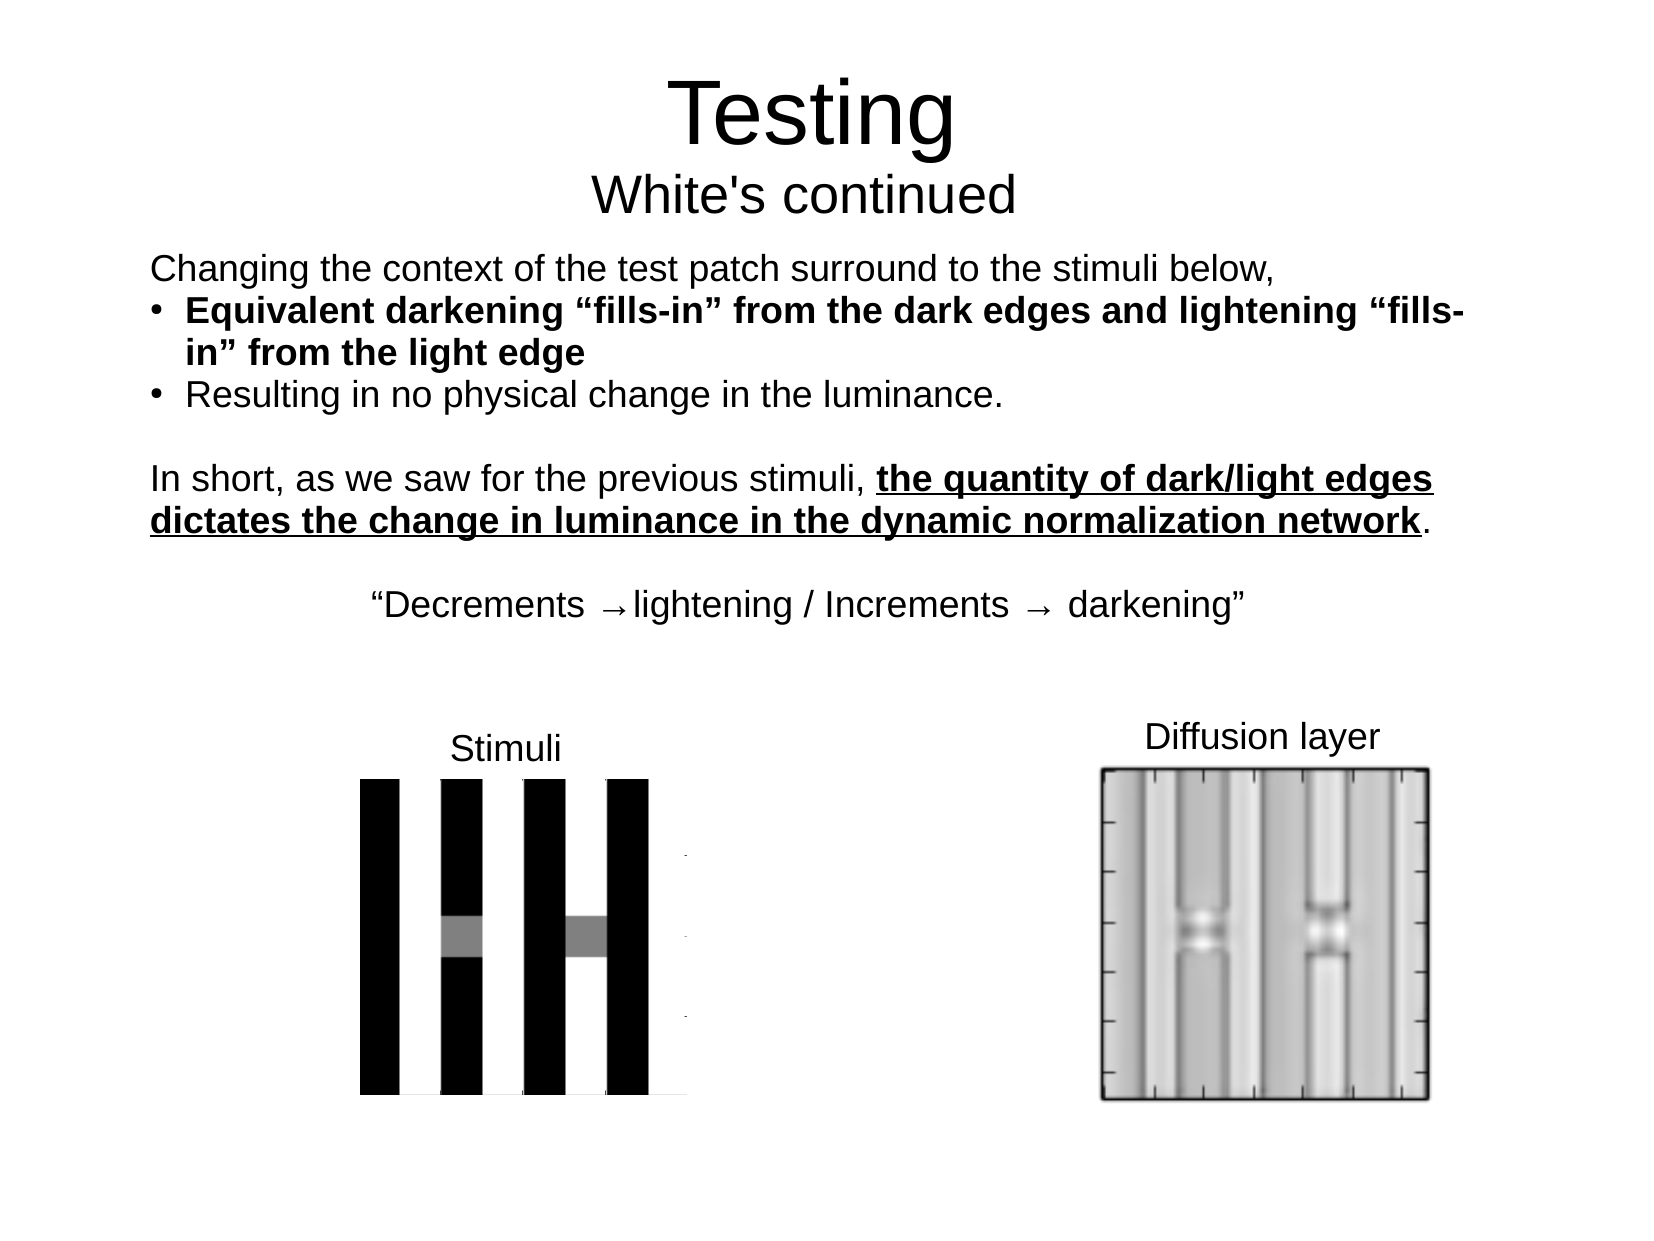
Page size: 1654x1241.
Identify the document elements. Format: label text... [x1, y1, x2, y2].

picture [1095, 764, 1441, 1111]
title Testing White's continued [259, 30, 1366, 240]
text_box Stimuli [435, 720, 577, 777]
text_box Changing the context of the test patch surround to the stimuli below, Equivalent darkening “fills-in” from the dark edges and lightening “fills-in” from the light edge Resulting in no physical change in the luminance. In short, as we saw for the previous stimuli, the quantity of dark/light edges dictates the change in luminance in the dynamic normalization network. “Decrements →lightening / Increments → darkening” [135, 240, 1486, 633]
text_box Diffusion layer [1129, 708, 1396, 766]
picture [360, 779, 687, 1096]
